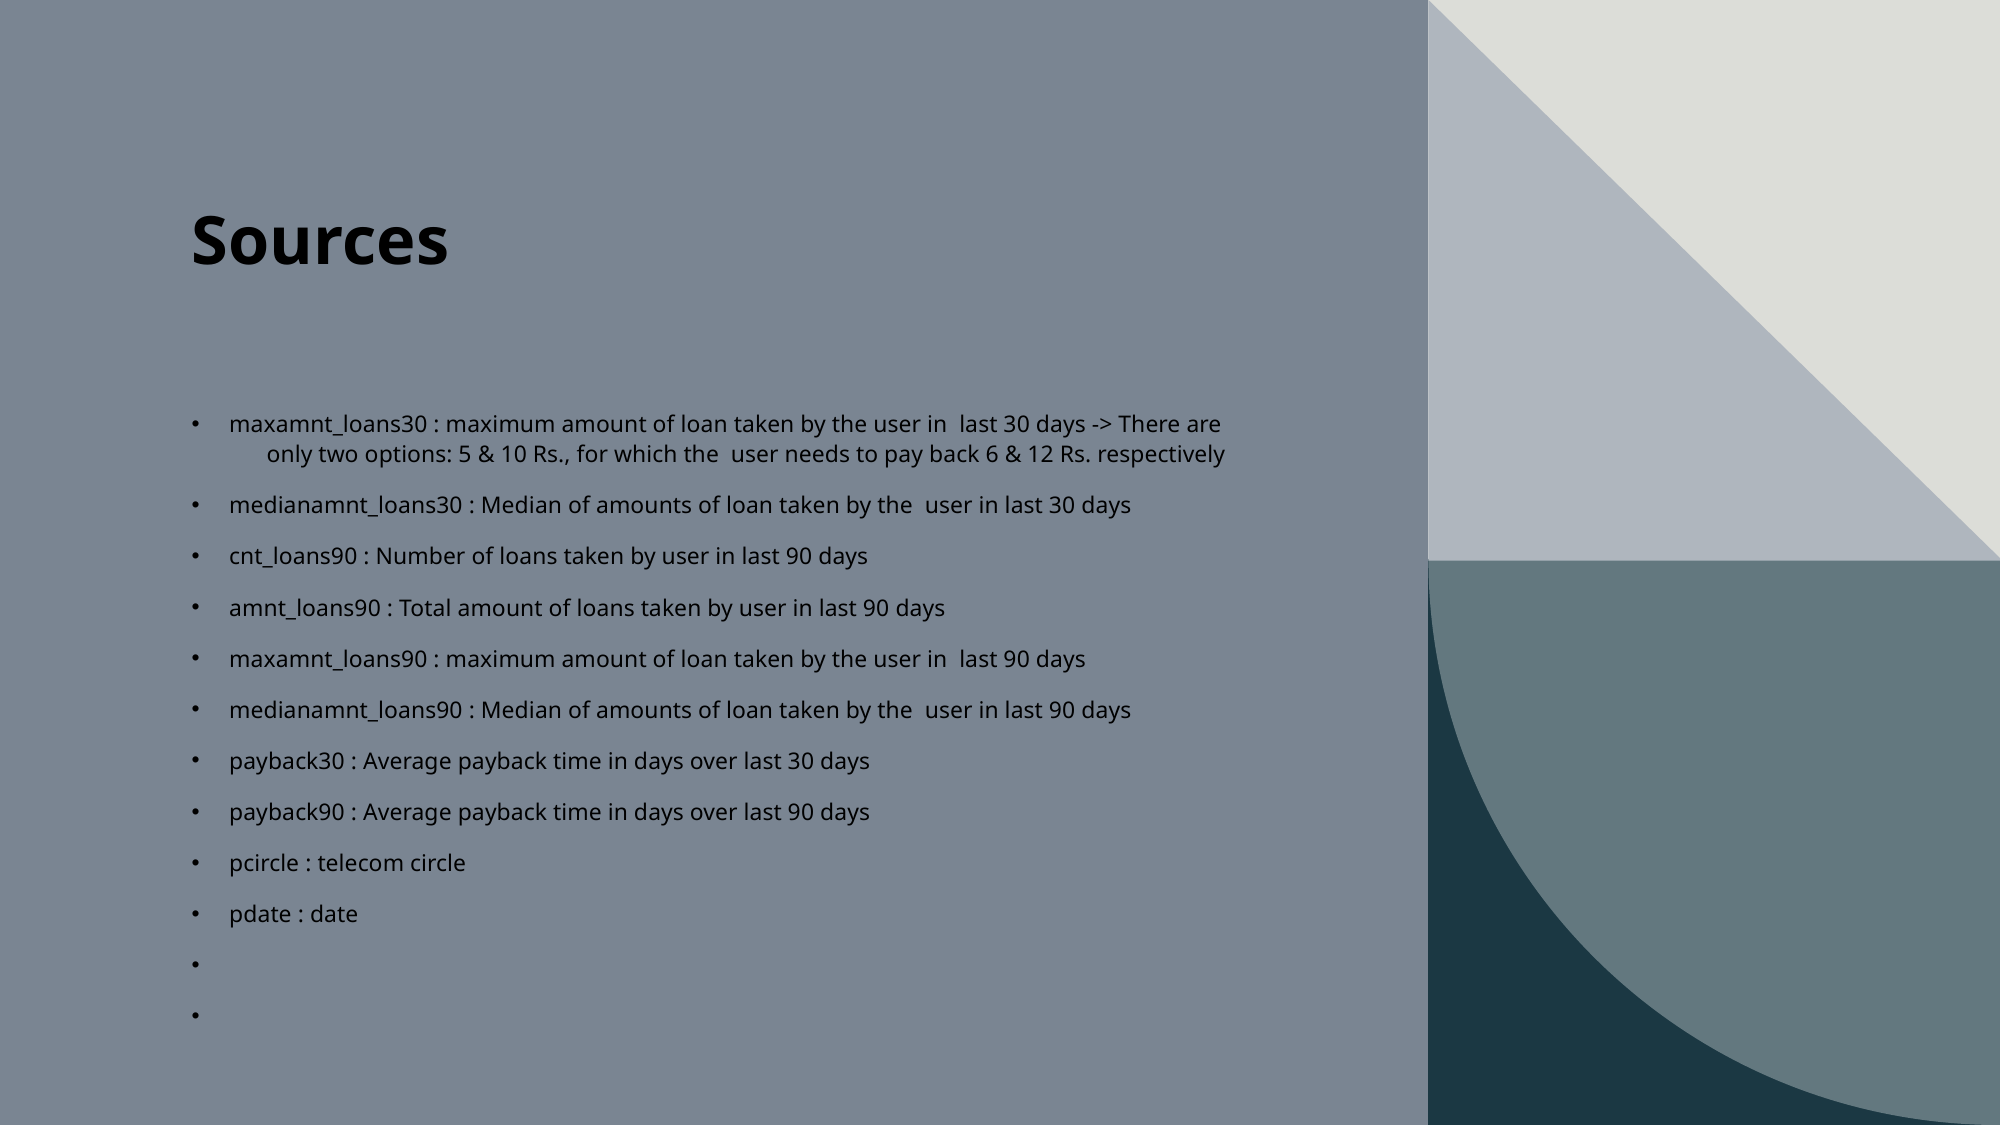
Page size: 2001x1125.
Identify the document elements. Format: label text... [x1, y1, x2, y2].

title Sources [176, 118, 1261, 366]
list maxamnt_loans30 : maximum amount of loan taken by the user in last 30 days -> There are only two options: 5 & 10 Rs., for which the user needs to pay back 6 & 12 Rs. respectively medianamnt_loans30 : Median of amounts of loan taken by the user in last 30 days cnt_loans90 : Number of loans taken by user in last 90 days amnt_loans90 : Total amount of loans taken by user in last 90 days maxamnt_loans90 : maximum amount of loan taken by the user in last 90 days medianamnt_loans90 : Median of amounts of loan taken by the user in last 90 days payback30 : Average payback time in days over last 30 days payback90 : Average payback time in days over last 90 days pcircle : telecom circle pdate : date [176, 399, 1261, 975]
text_box [0, 0, 2000, 1125]
